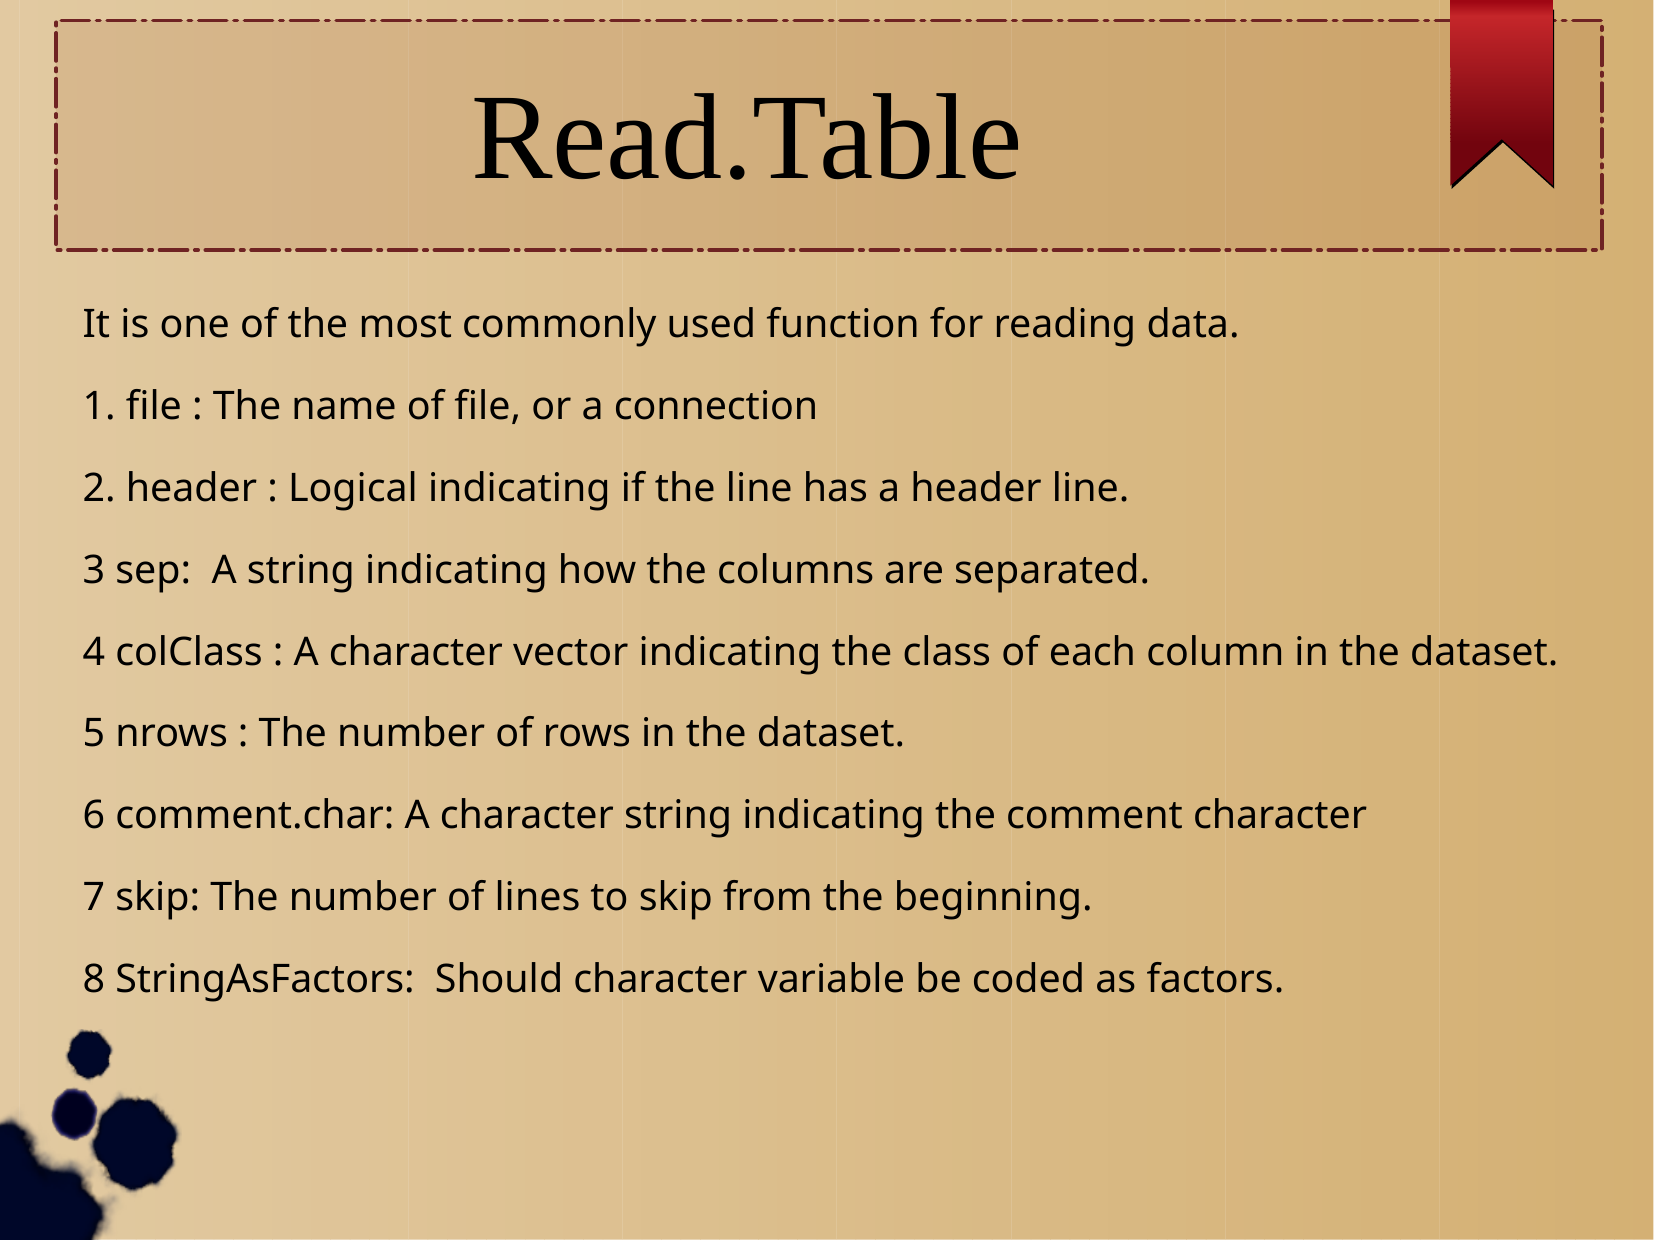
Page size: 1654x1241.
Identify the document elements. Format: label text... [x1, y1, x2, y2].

list It is one of the most commonly used function for reading data. 1. file : The name of file, or a connection 2. header : Logical indicating if the line has a header line. 3 sep: A string indicating how the columns are separated. 4 colClass : A character vector indicating the class of each column in the dataset. 5 nrows : The number of rows in the dataset. 6 comment.char: A character string indicating the comment character 7 skip: The number of lines to skip from the beginning. 8 StringAsFactors: Should character variable be coded as factors. [82, 299, 1571, 1019]
title Read.Table [82, 47, 1412, 229]
